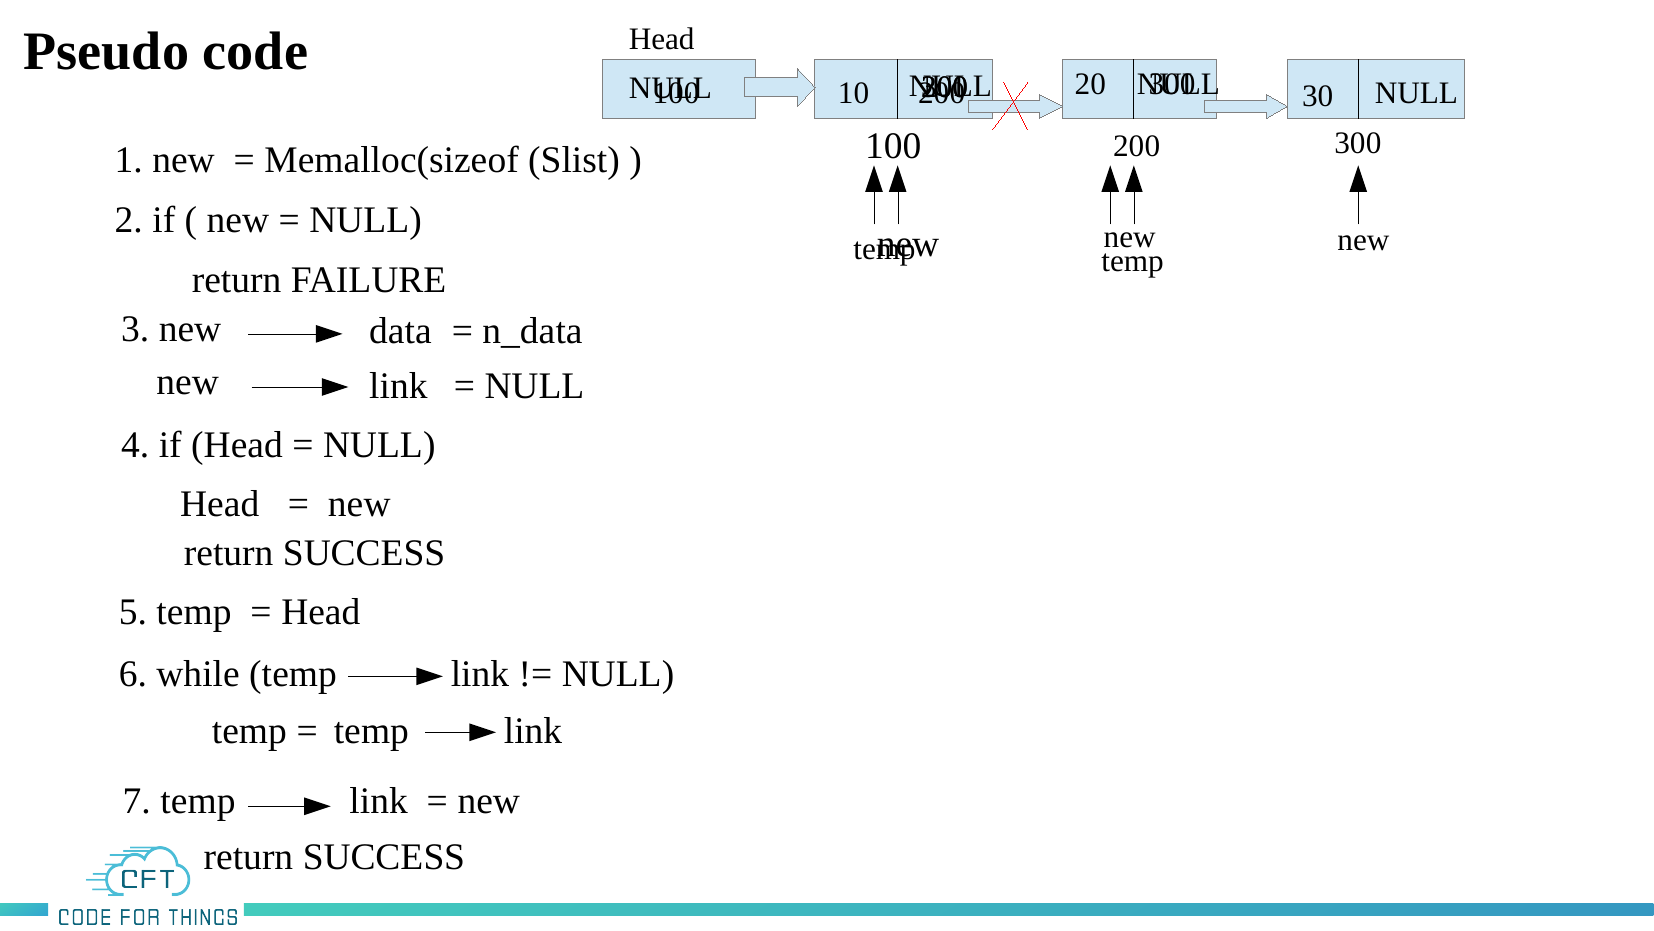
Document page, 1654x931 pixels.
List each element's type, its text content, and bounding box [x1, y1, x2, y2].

text_box 7. temp link = new [108, 773, 638, 839]
text_box temp [838, 224, 969, 284]
text_box link [354, 359, 445, 416]
text_box data [354, 302, 457, 359]
text_box [898, 112, 1005, 119]
text_box = NULL [439, 357, 640, 414]
text_box new [875, 215, 898, 224]
text_box 300 [906, 62, 1013, 112]
text_box NULL [1122, 59, 1241, 109]
title Pseudo code [23, 7, 508, 95]
text_box 20 [1059, 59, 1123, 116]
text_box temp link [318, 702, 638, 762]
text_box new [141, 353, 240, 417]
text_box [1006, 94, 1059, 119]
text_box NULL [1359, 68, 1490, 125]
text_box Head [614, 14, 733, 63]
text_box NULL [894, 61, 1013, 112]
text_box return SUCCESS [188, 828, 508, 886]
text_box return FAILURE [177, 251, 503, 308]
text_box new [862, 215, 874, 224]
text_box = n_data [457, 302, 697, 360]
text_box 1. new = Memalloc(sizeof (Slist) ) [99, 132, 792, 198]
text_box 6. while (temp link != NULL) [94, 645, 768, 703]
text_box [602, 59, 614, 119]
text_box new [899, 215, 957, 224]
text_box 200 [903, 68, 981, 118]
text_box new [1322, 215, 1415, 272]
text_box 5. temp = Head [94, 583, 473, 645]
text_box 2. if ( new = NULL) [99, 192, 497, 249]
text_box NULL [614, 63, 745, 121]
text_box 100 [850, 119, 969, 175]
text_box temp [1086, 236, 1192, 293]
text_box [1287, 59, 1358, 118]
text_box 10 [823, 68, 898, 125]
picture [59, 846, 237, 925]
text_box 200 [1098, 120, 1185, 171]
text_box [1062, 109, 1133, 119]
text_box 30 [1287, 70, 1350, 128]
text_box 3. new [106, 300, 237, 367]
text_box 4. if (Head = NULL) [106, 416, 469, 476]
text_box 100 [637, 121, 733, 125]
text_box temp = [197, 702, 378, 768]
text_box [733, 59, 897, 119]
text_box new [1088, 212, 1182, 236]
text_box return SUCCESS [169, 525, 544, 591]
text_box Head = new [165, 475, 544, 532]
text_box [1134, 94, 1287, 119]
text_box [1359, 59, 1465, 68]
text_box 300 [1319, 118, 1406, 168]
